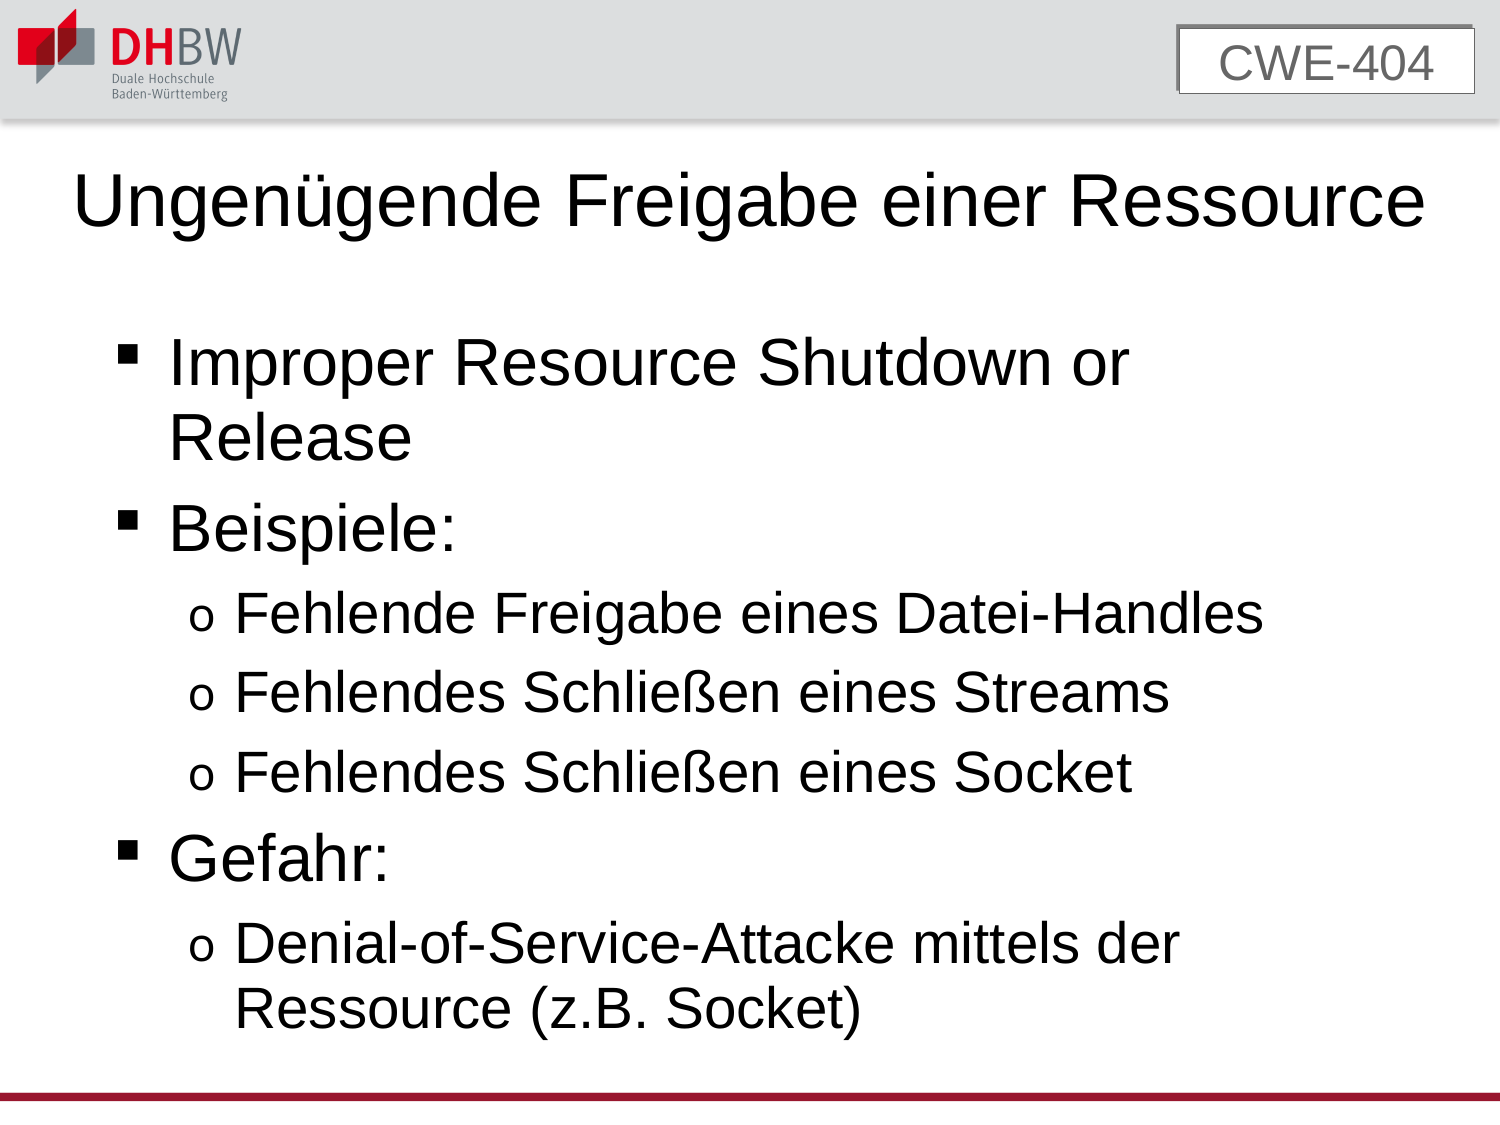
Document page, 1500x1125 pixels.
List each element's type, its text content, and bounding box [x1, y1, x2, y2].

title Ungenügende Freigabe einer Ressource [0, 134, 1500, 266]
list Improper Resource Shutdown or Release Beispiele: Fehlende Freigabe eines Datei-Handles Fehlendes Schließen eines Streams Fehlendes Schließen eines Socket Gefahr: Denial-of-Service-Attacke mittels der Ressource (z.B. Socket) [112, 324, 1388, 1041]
picture [0, 0, 1500, 134]
text_box CWE-404 [1179, 28, 1475, 94]
picture [0, 266, 1500, 1121]
